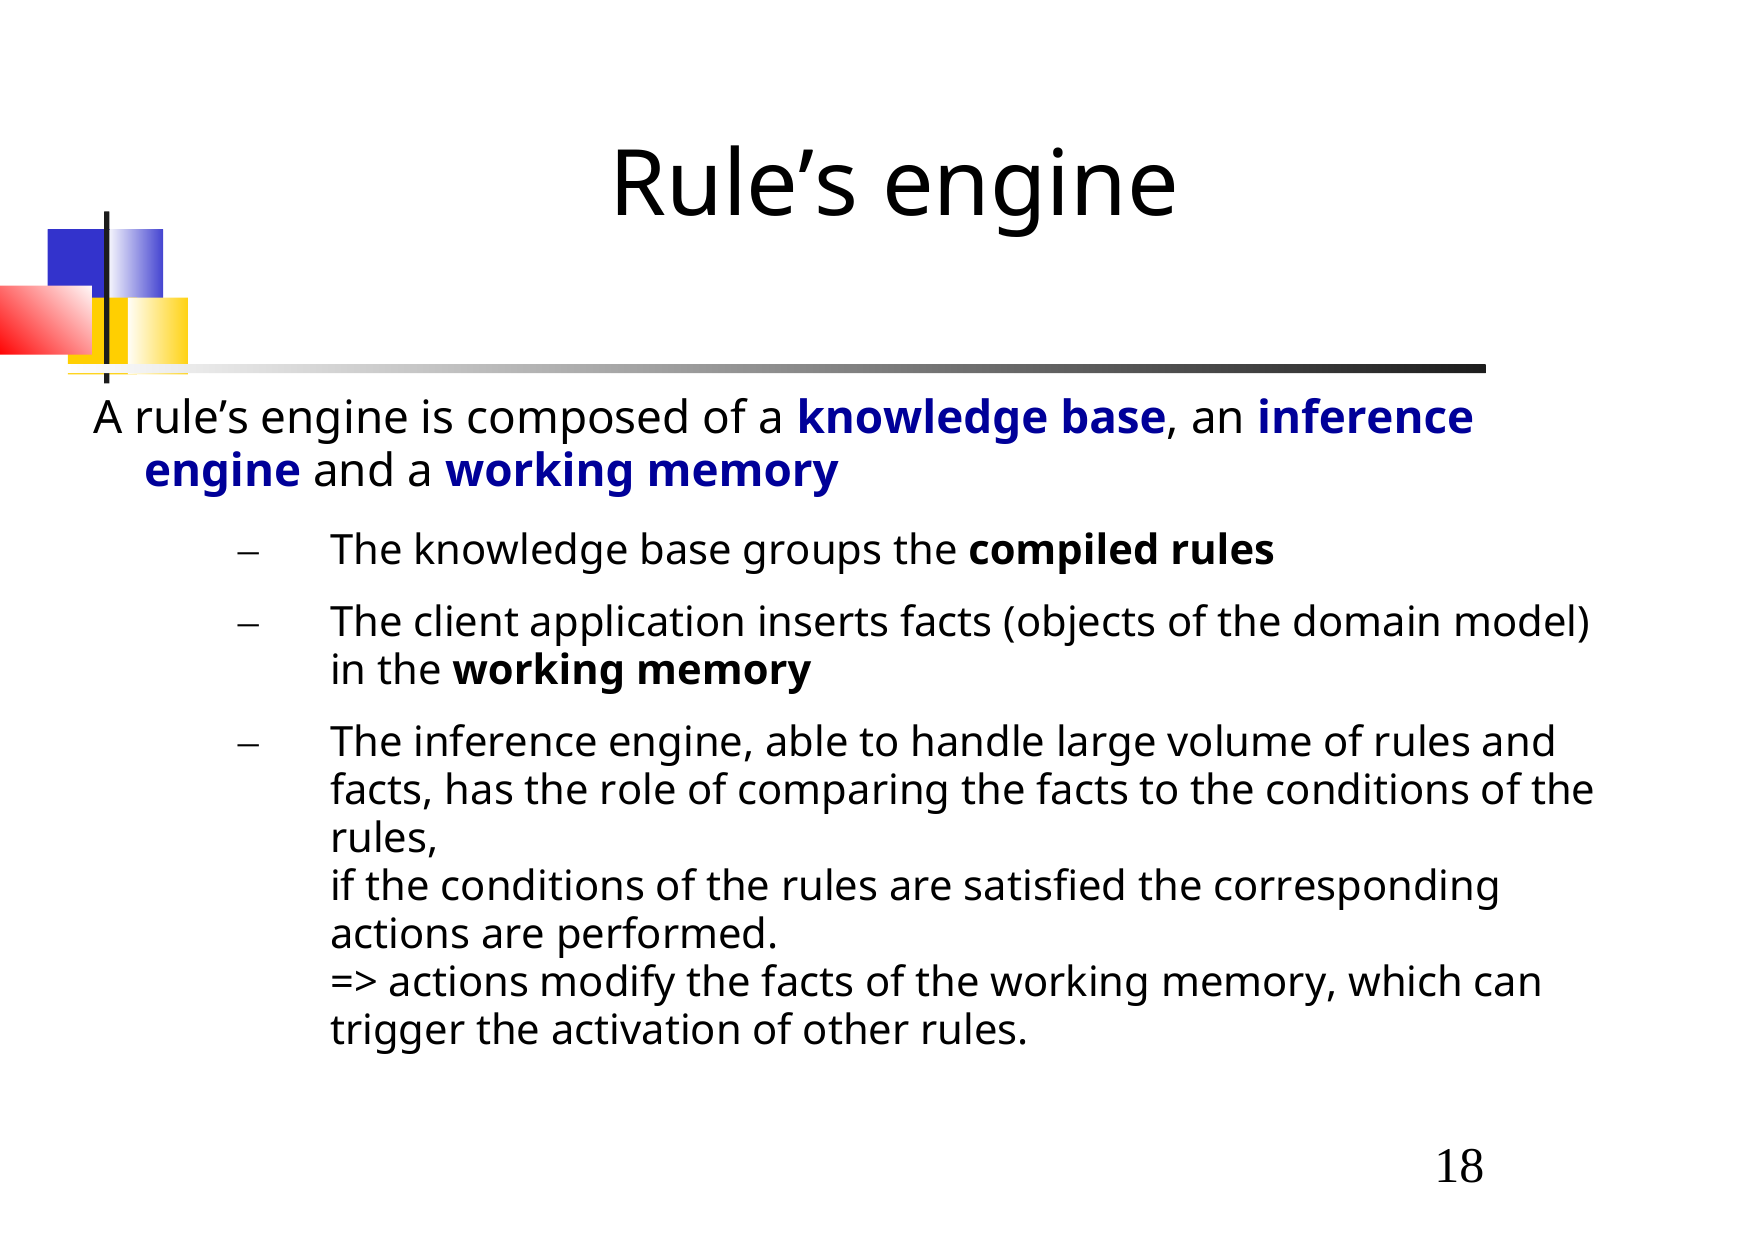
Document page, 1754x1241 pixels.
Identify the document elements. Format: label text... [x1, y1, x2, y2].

title Rule’s engine [206, 59, 1583, 309]
list A rule’s engine is composed of a knowledge base, an inference engine and a working memory The knowledge base groups the compiled rules The client application inserts facts (objects of the domain model) in the working memory The inference engine, able to handle large volume of rules and facts, has the role of comparing the facts to the conditions of the rules, if the conditions of the rules are satisfied the corresponding actions are performed. => actions modify the facts of the working memory, which can trigger the activation of other rules. [73, 383, 1652, 1117]
